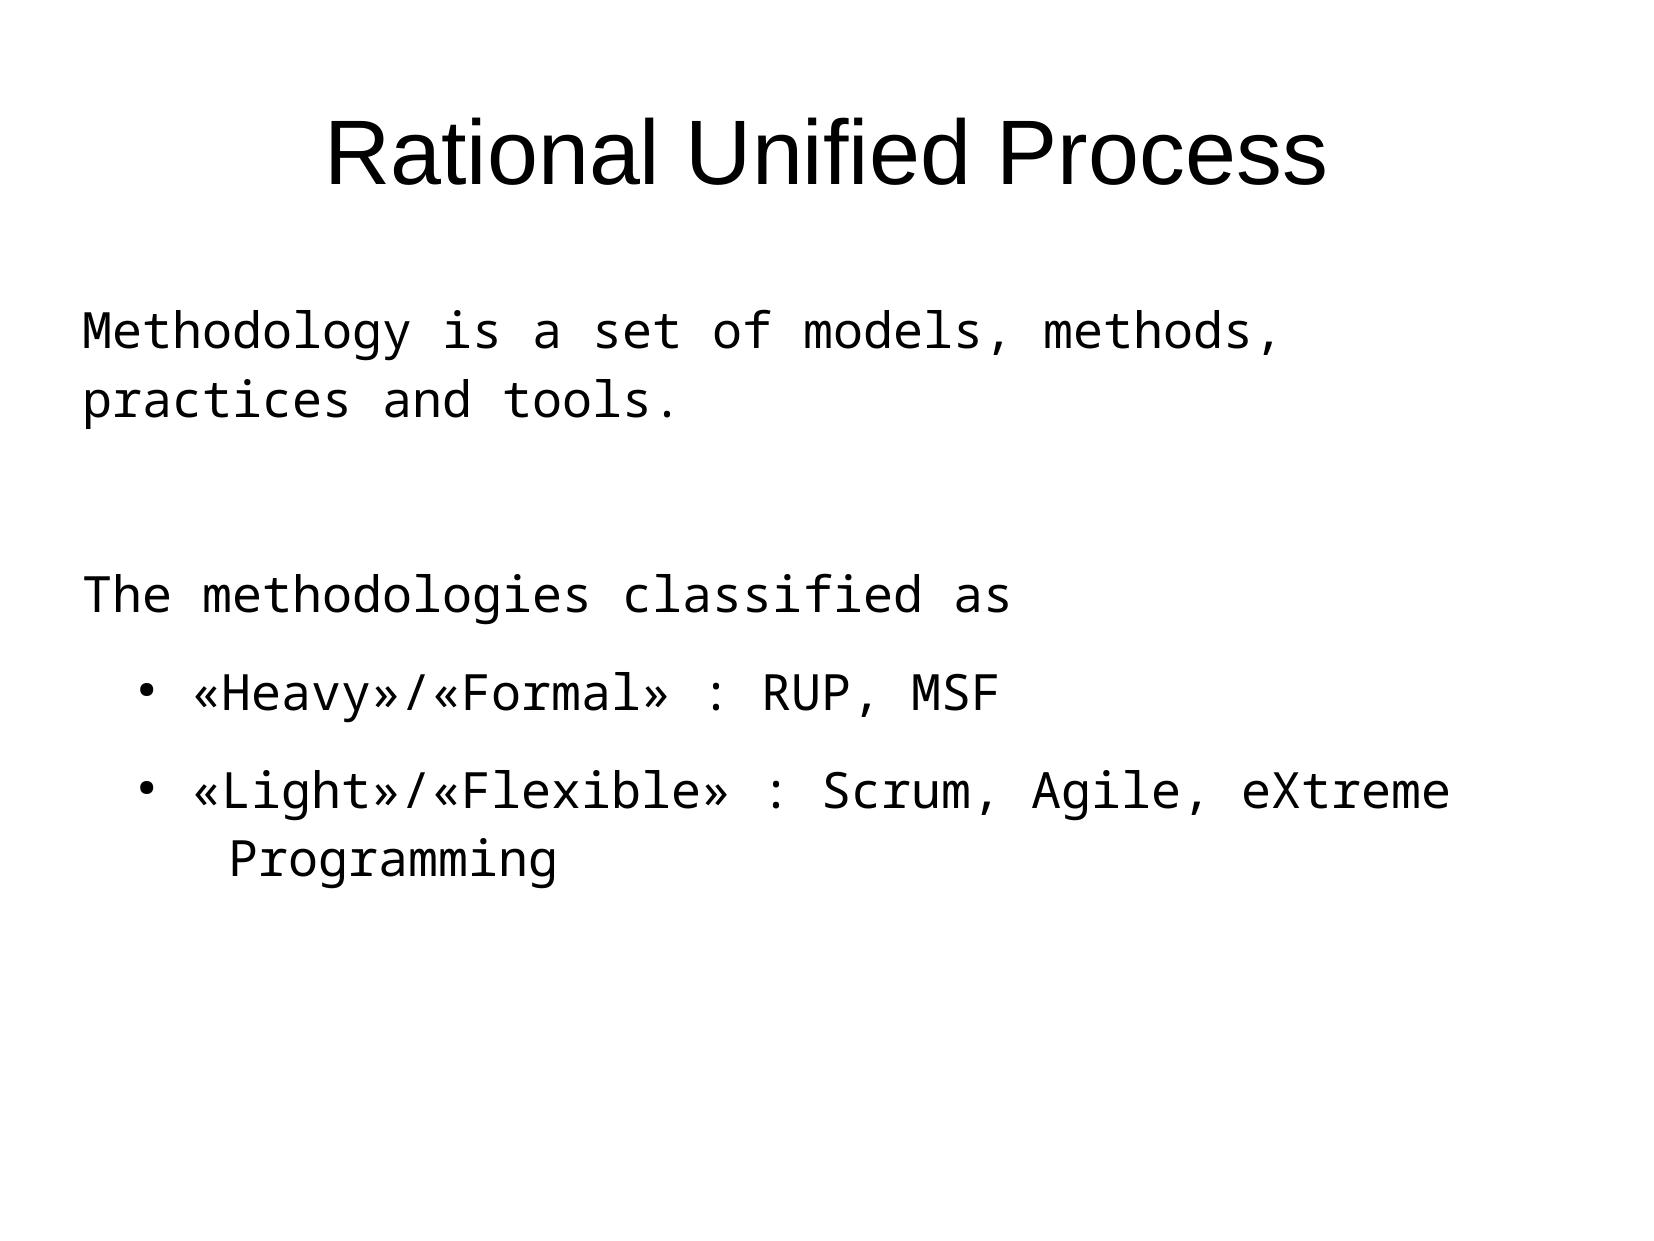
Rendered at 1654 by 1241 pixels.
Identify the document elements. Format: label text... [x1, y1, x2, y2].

list Methodology is a set of models, methods, practices and tools. The methodologies classified as «Heavy»/«Formal» : RUP, MSF «Light»/«Flexible» : Scrum, Agile, eXtreme Programming [82, 295, 1571, 939]
title Rational Unified Process [82, 49, 1571, 257]
